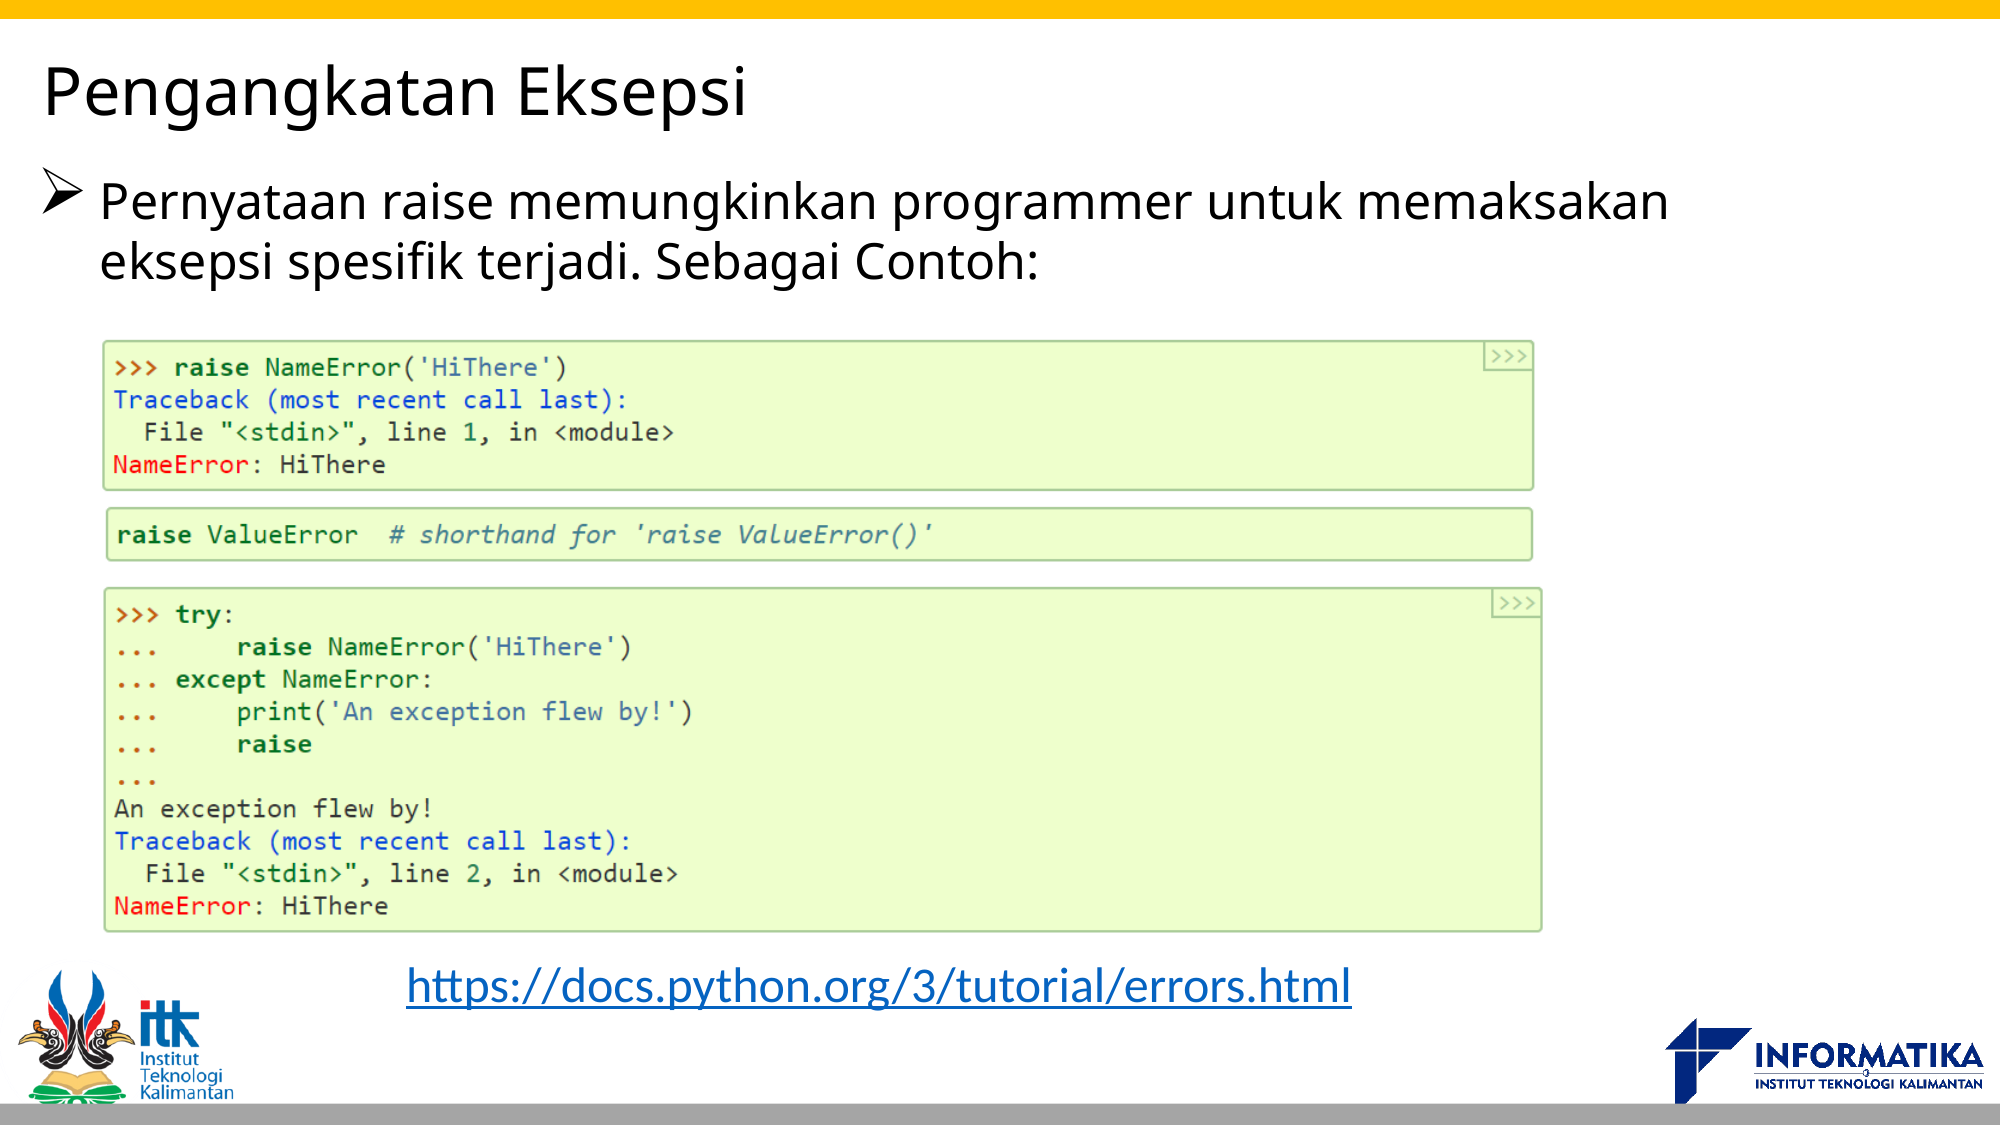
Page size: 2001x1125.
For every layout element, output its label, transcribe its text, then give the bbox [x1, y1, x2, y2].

picture [100, 581, 1544, 935]
text_box Pernyataan raise memungkinkan programmer untuk memaksakan eksepsi spesifik terjadi. Sebagai Contoh: [22, 162, 1692, 297]
text_box https://docs.python.org/3/tutorial/errors.html [391, 945, 1368, 1021]
picture [0, 936, 252, 1103]
text_box [0, 0, 2000, 19]
picture [100, 334, 1544, 564]
picture [1664, 1017, 1984, 1103]
title Pengangkatan Eksepsi [22, 38, 1887, 162]
